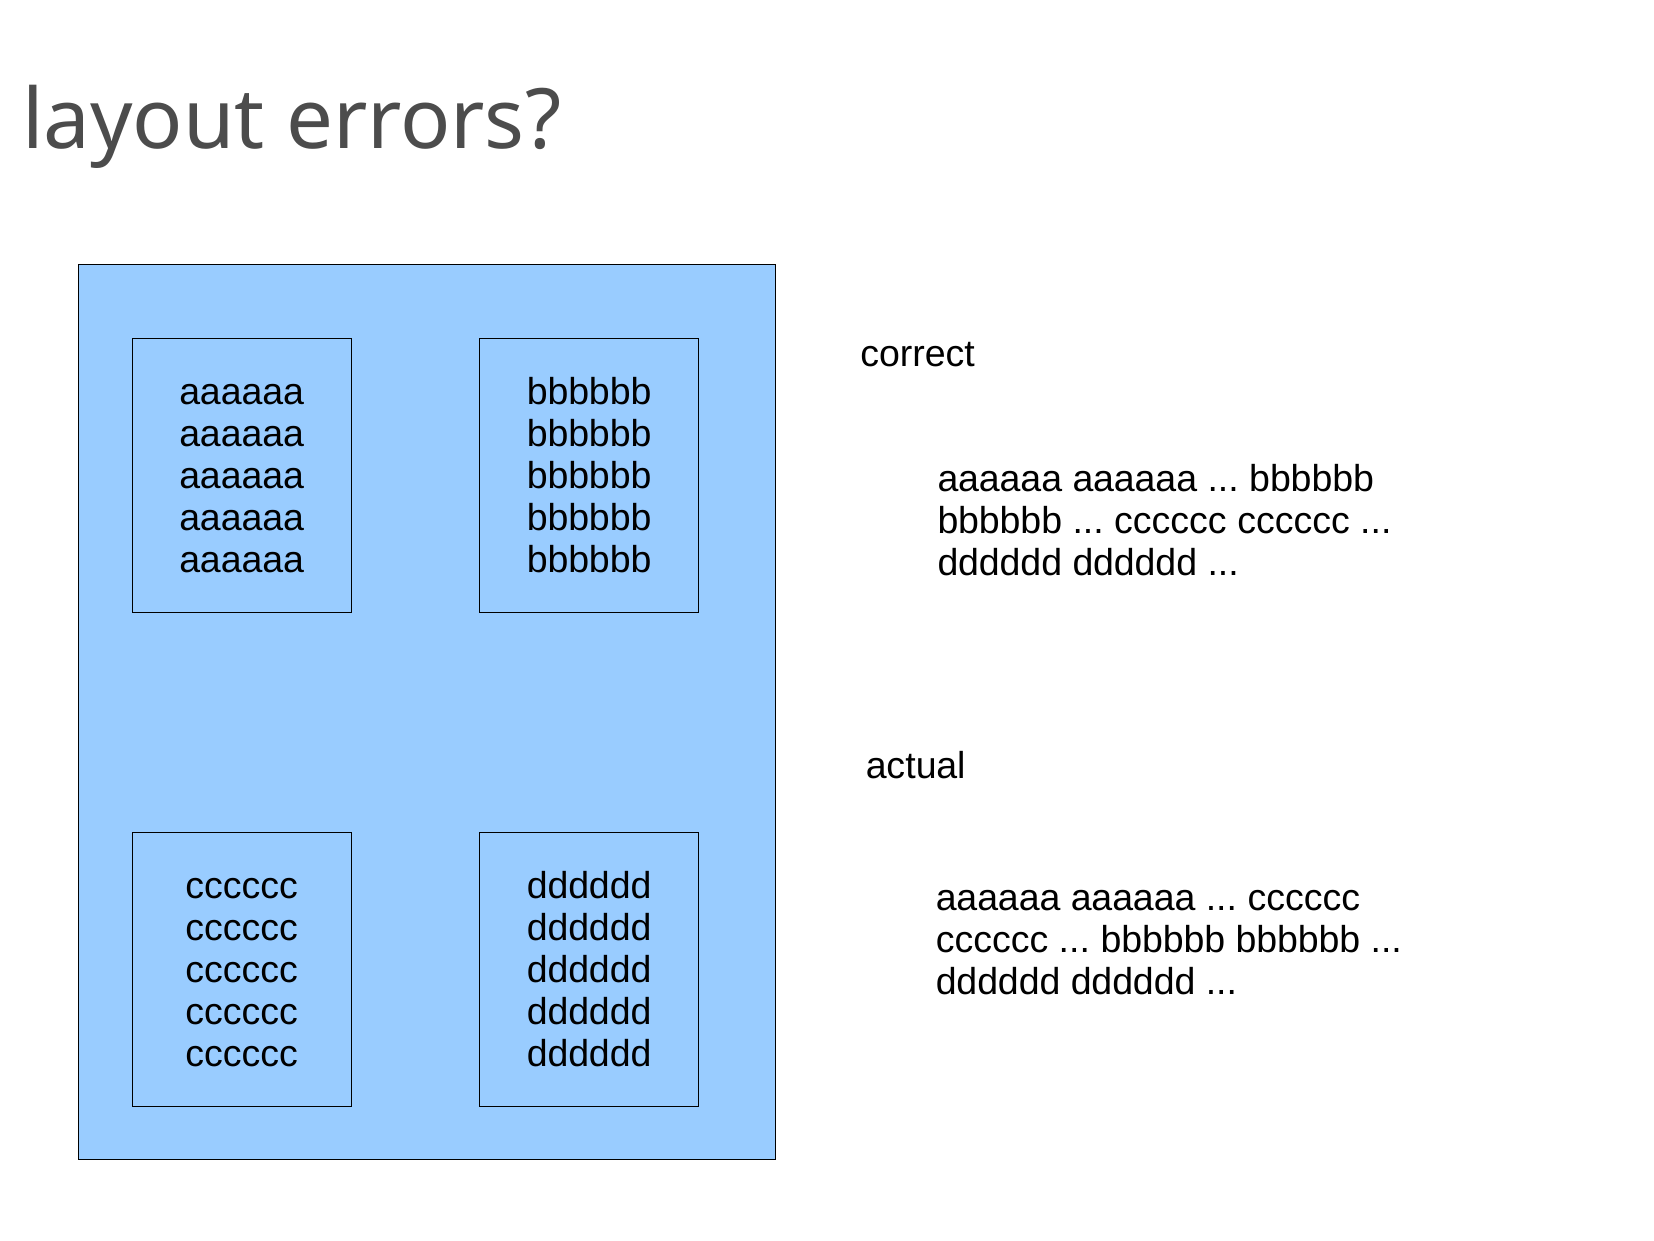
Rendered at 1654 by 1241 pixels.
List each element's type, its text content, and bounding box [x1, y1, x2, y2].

text_box aaaaaa aaaaaa ... bbbbbb bbbbbb ... cccccc cccccc ... dddddd dddddd ... [922, 450, 1515, 592]
text_box aaaaaa aaaaaa ... cccccc cccccc ... bbbbbb bbbbbb ... dddddd dddddd ... [921, 869, 1513, 1011]
text_box cccccc cccccc cccccc cccccc cccccc [132, 832, 352, 1107]
text_box [78, 264, 776, 1160]
title layout errors? [22, 19, 1654, 213]
text_box dddddd dddddd dddddd dddddd dddddd [479, 832, 699, 1107]
text_box actual [851, 737, 981, 794]
text_box bbbbbb bbbbbb bbbbbb bbbbbb bbbbbb [479, 338, 699, 613]
text_box aaaaaa aaaaaa aaaaaa aaaaaa aaaaaa [132, 338, 352, 613]
text_box correct [845, 325, 990, 383]
